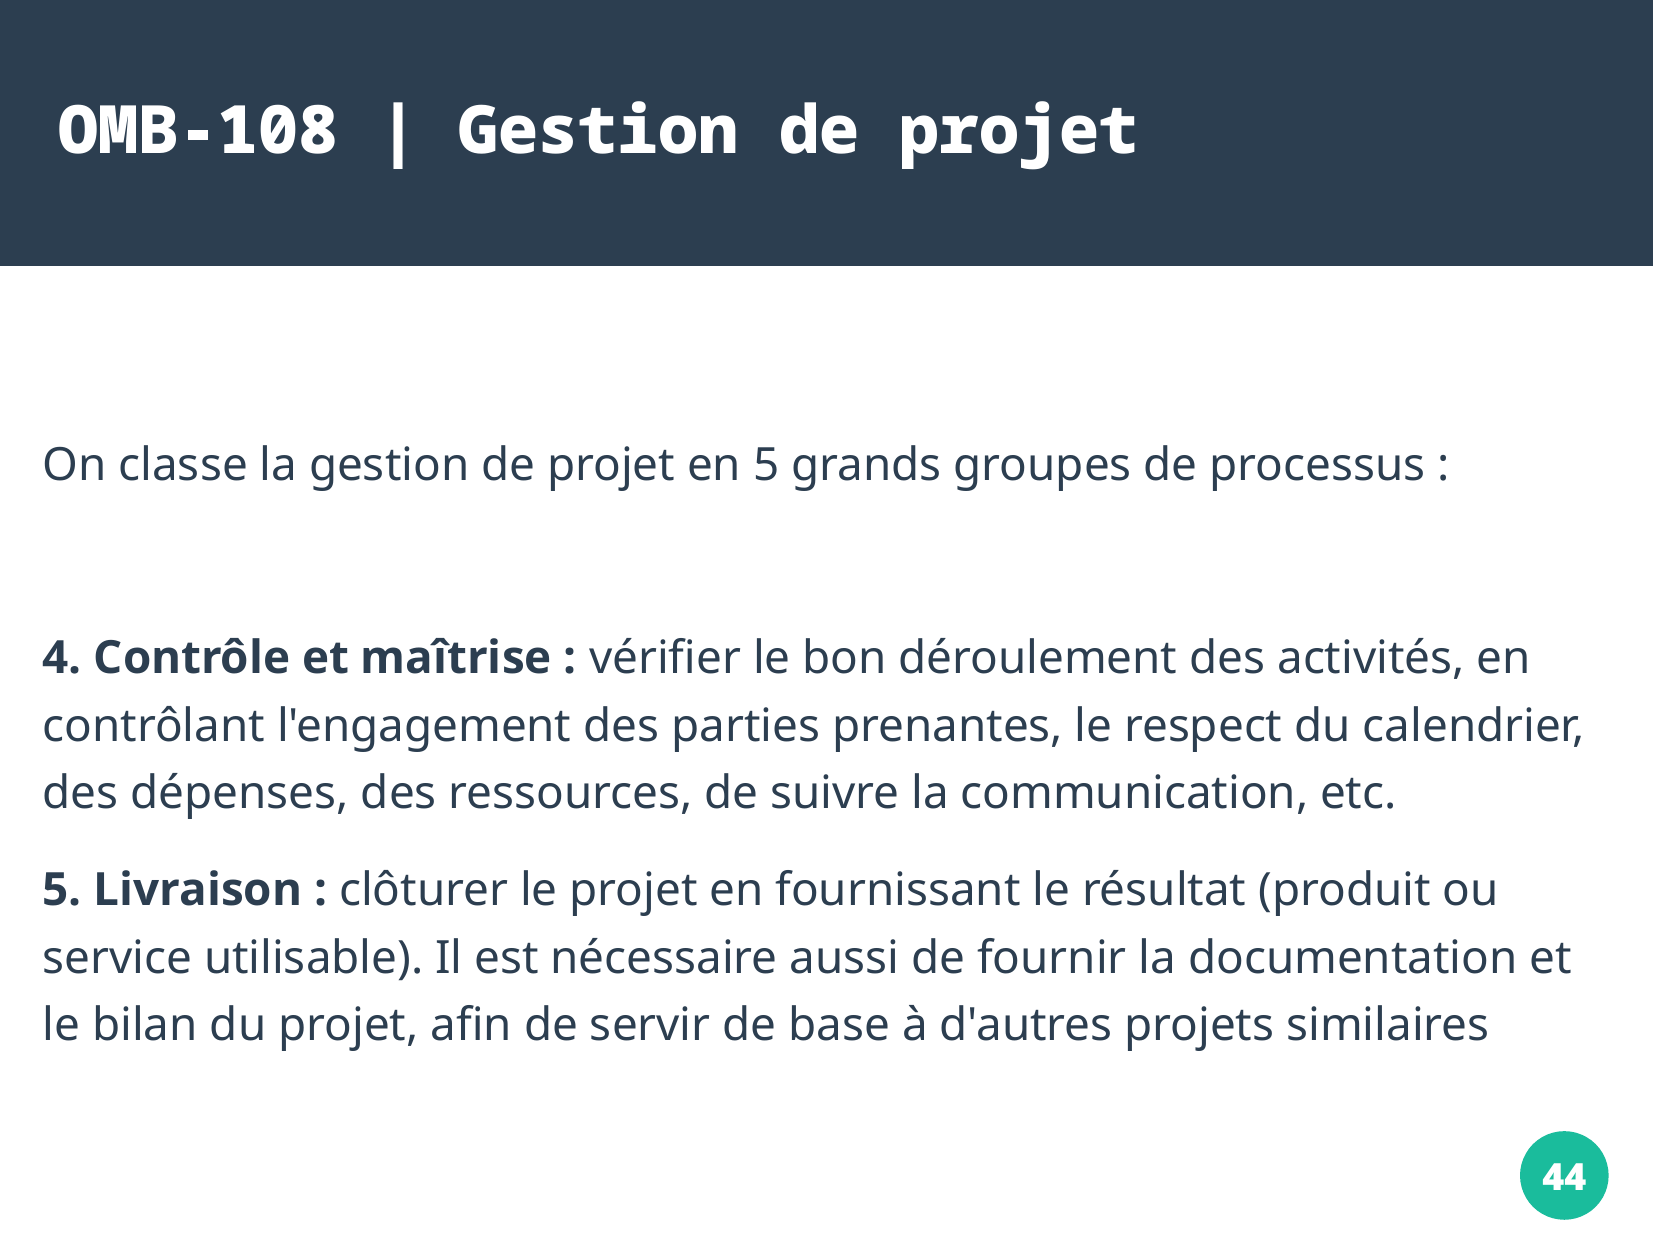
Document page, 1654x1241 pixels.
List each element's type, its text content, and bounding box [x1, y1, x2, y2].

list On classe la gestion de projet en 5 grands groupes de processus : 4. Contrôle et maîtrise : vérifier le bon déroulement des activités, en contrôlant l'engagement des parties prenantes, le respect du calendrier, des dépenses, des ressources, de suivre la communication, etc. 5. Livraison : clôturer le projet en fournissant le résultat (produit ou service utilisable). Il est nécessaire aussi de fournir la documentation et le bilan du projet, afin de servir de base à d'autres projets similaires [42, 269, 1622, 1216]
title OMB-108 | Gestion de projet [58, 49, 1594, 207]
